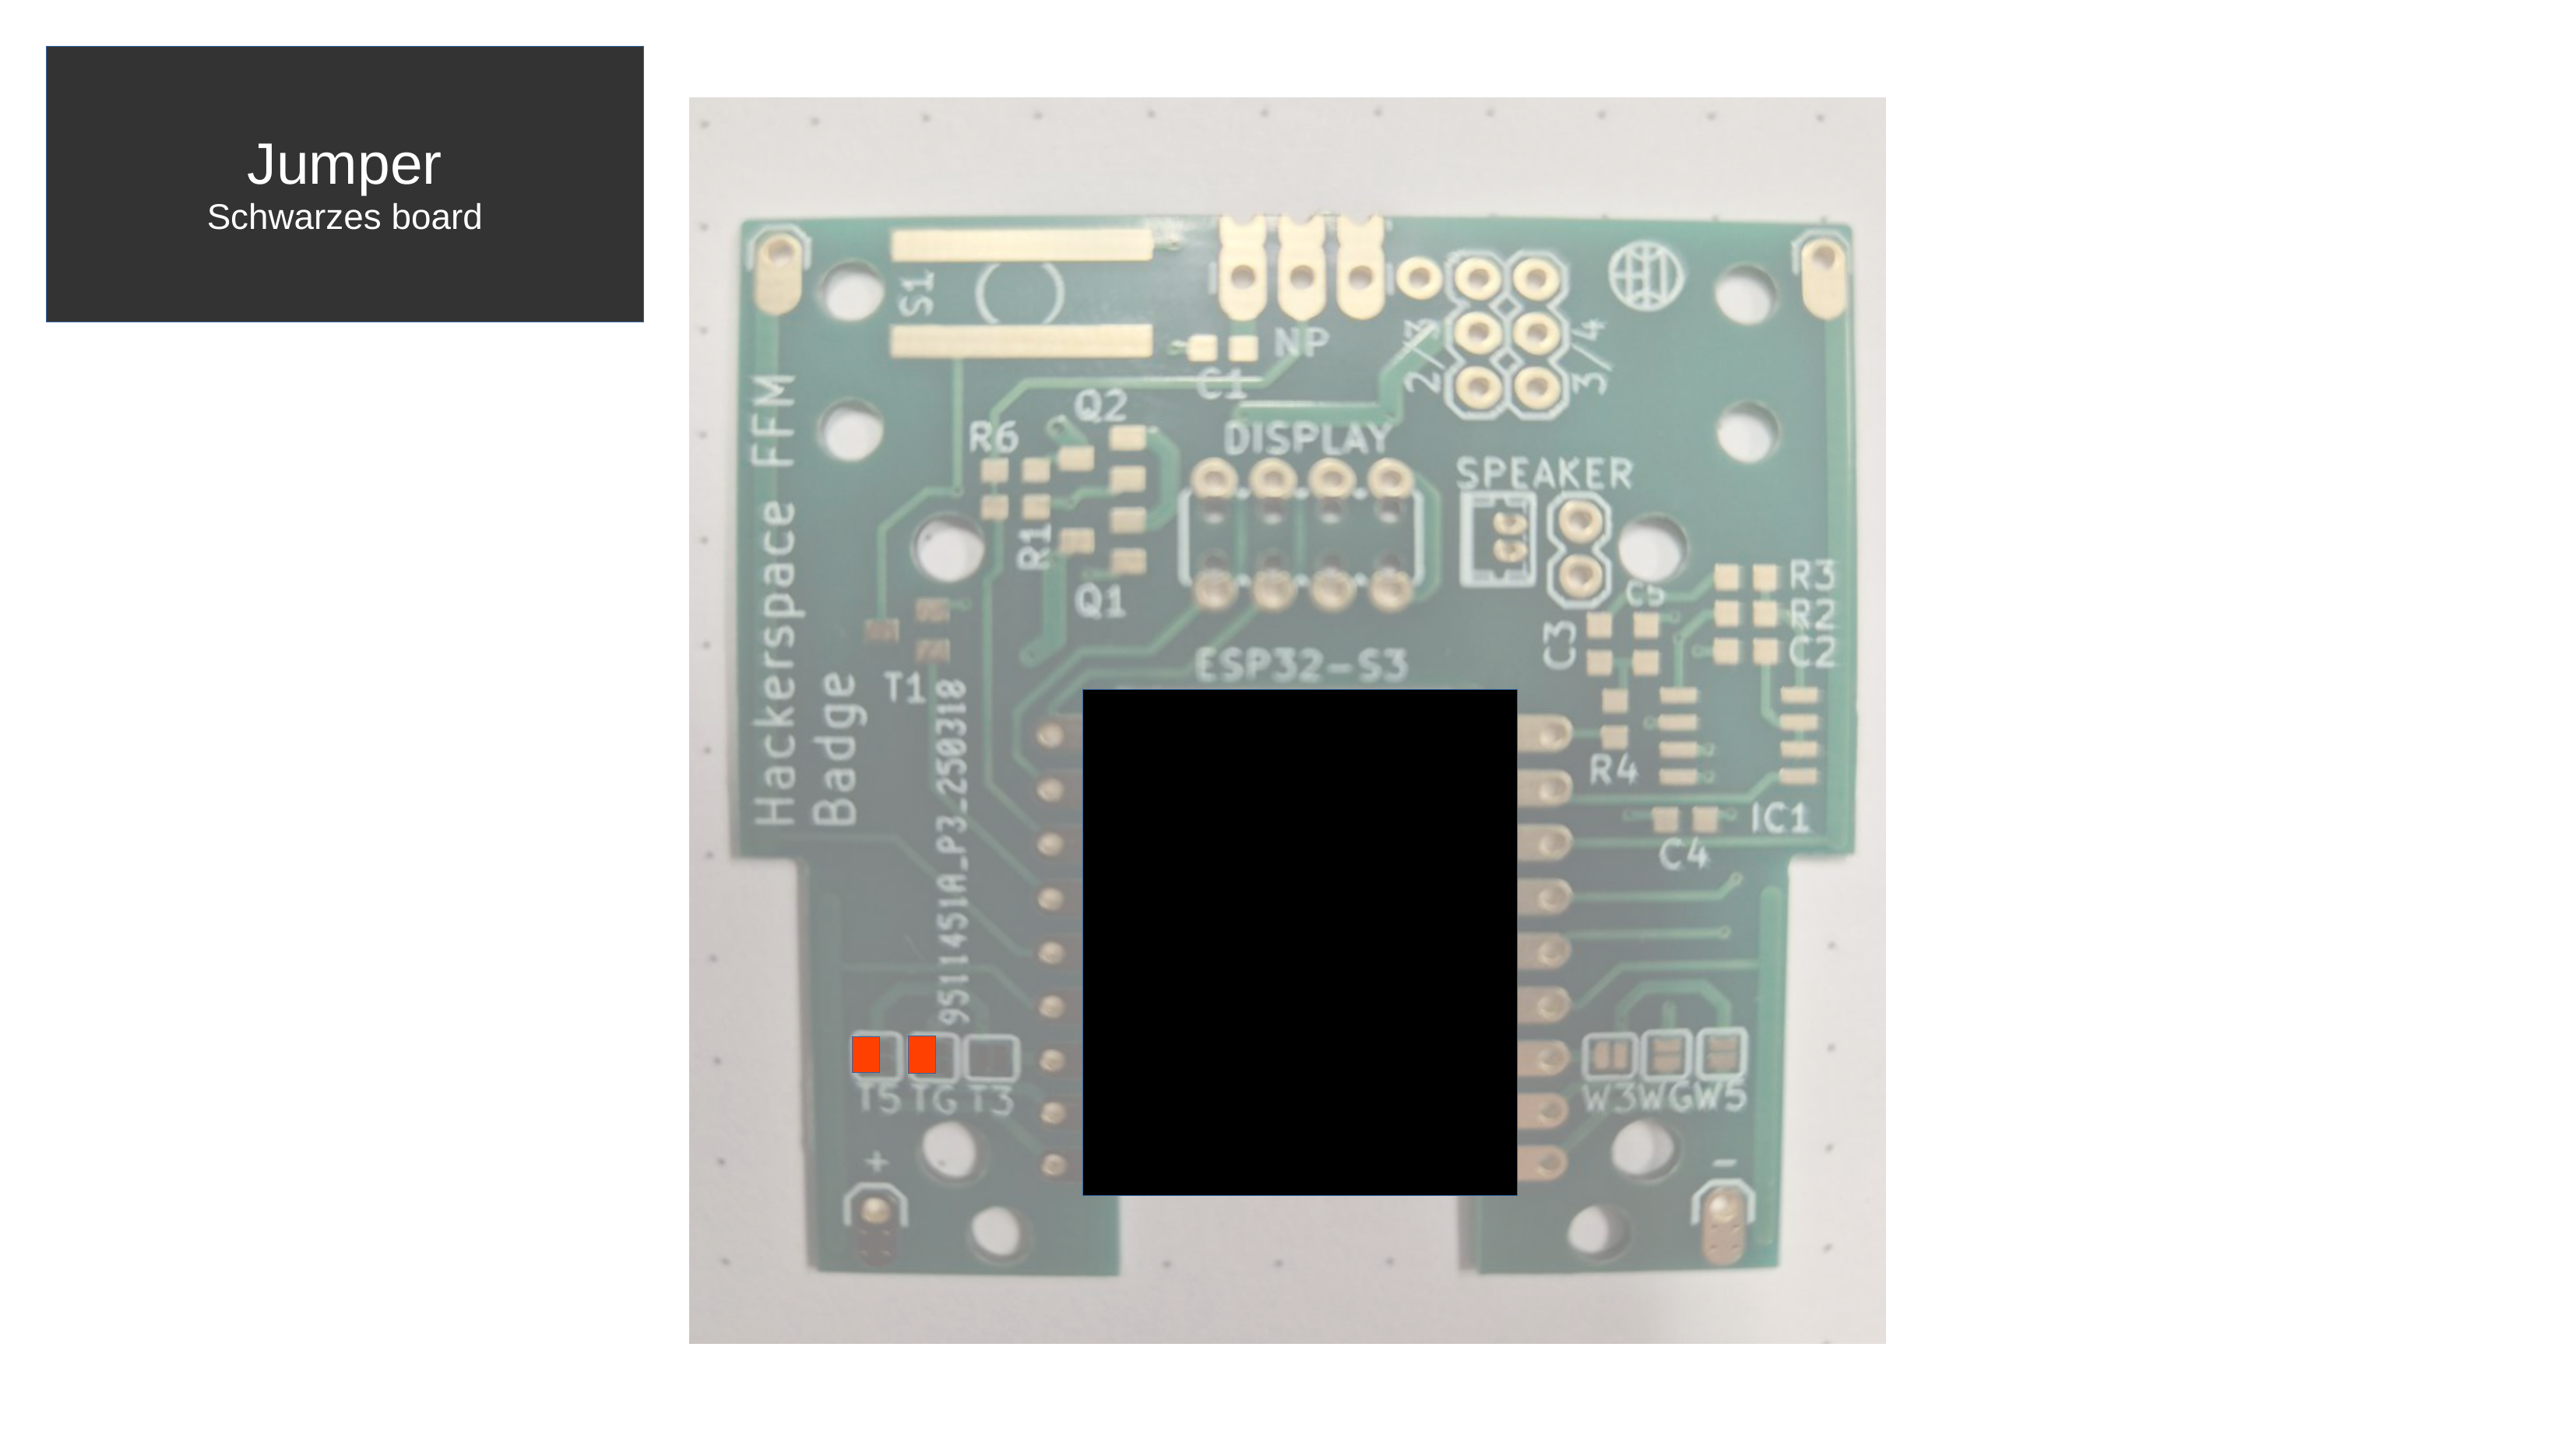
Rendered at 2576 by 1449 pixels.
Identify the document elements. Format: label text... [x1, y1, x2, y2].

text_box Jumper Schwarzes board [46, 46, 644, 322]
picture [689, 97, 1886, 1344]
text_box [852, 1036, 880, 1073]
text_box [1082, 689, 1518, 1196]
text_box [908, 1036, 936, 1074]
